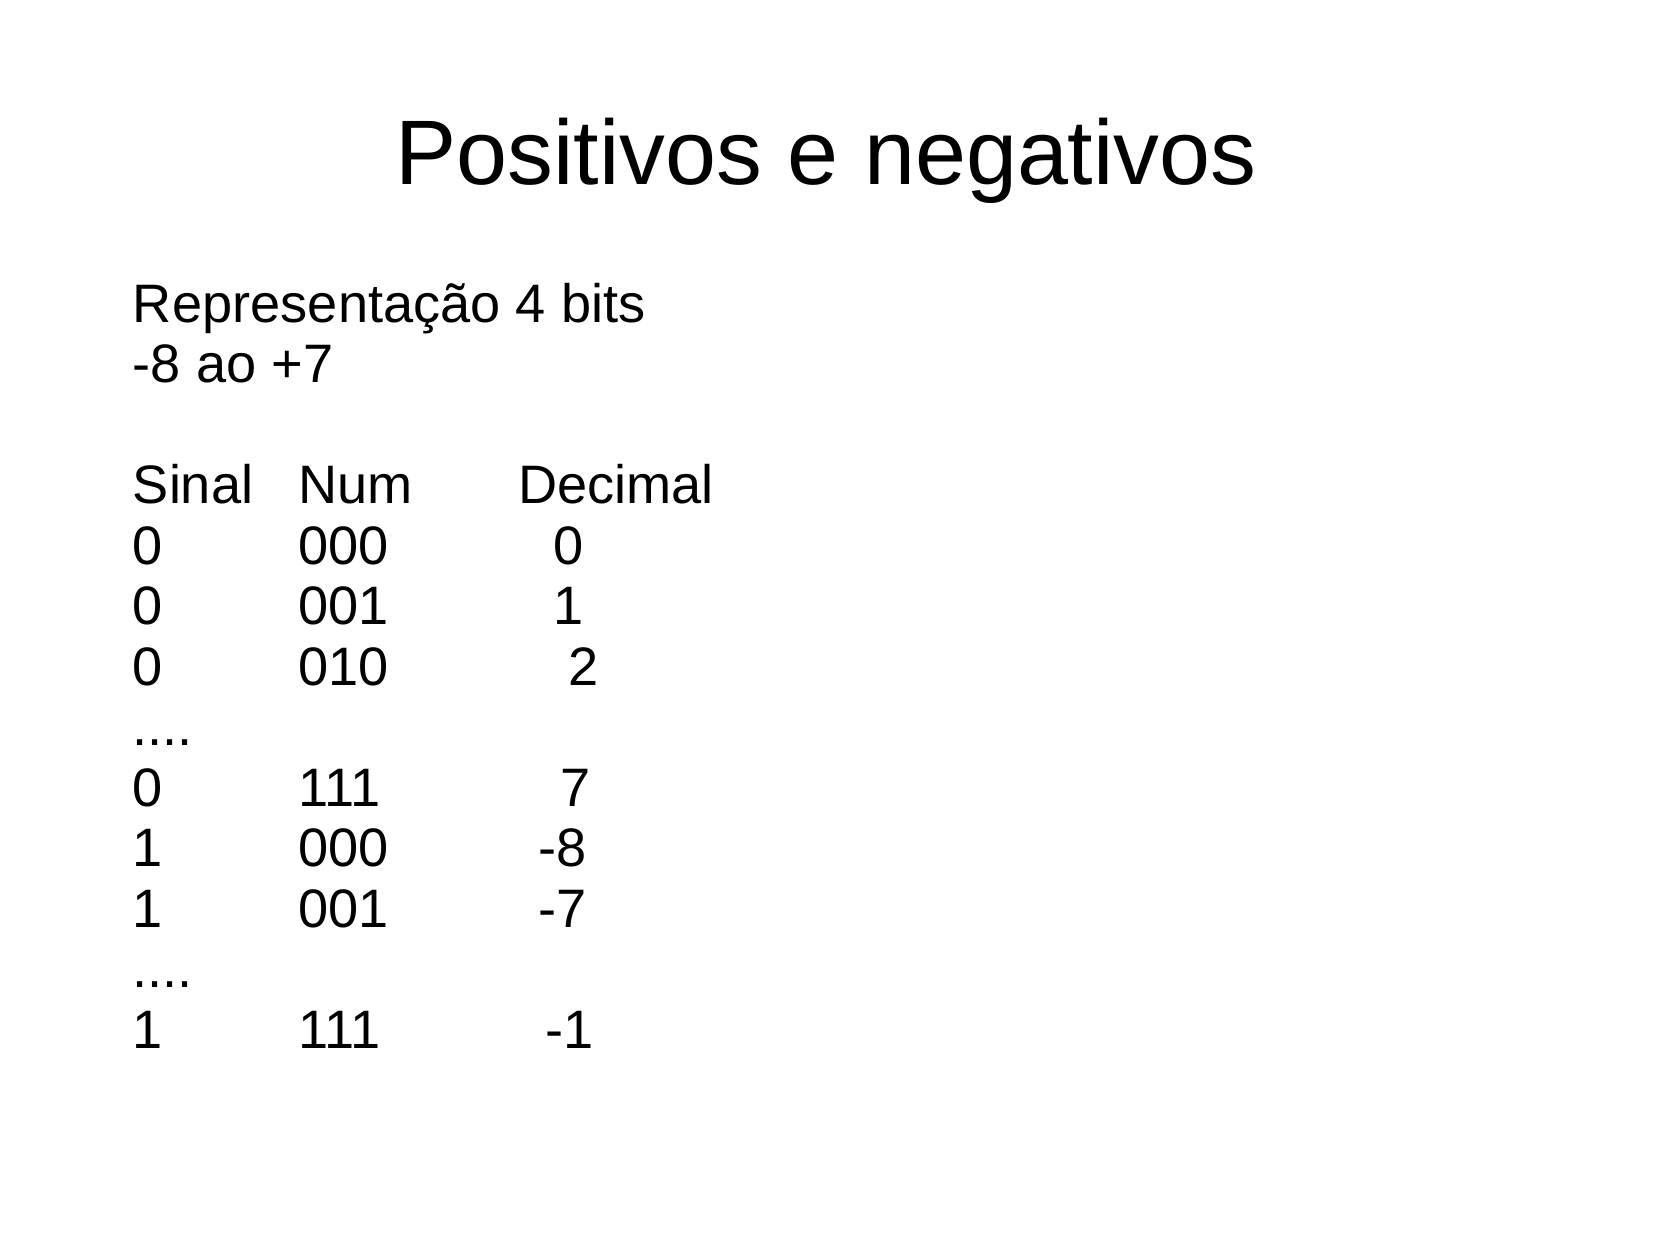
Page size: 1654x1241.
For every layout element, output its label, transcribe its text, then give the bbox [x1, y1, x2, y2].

title Positivos e negativos [82, 49, 1571, 257]
text_box Representação 4 bits -8 ao +7 Sinal Num Decimal 0 000 0 0 001 1 0 010 2 .... 0 111 7 1 000 -8 1 001 -7 .... 1 111 -1 [118, 265, 730, 1241]
